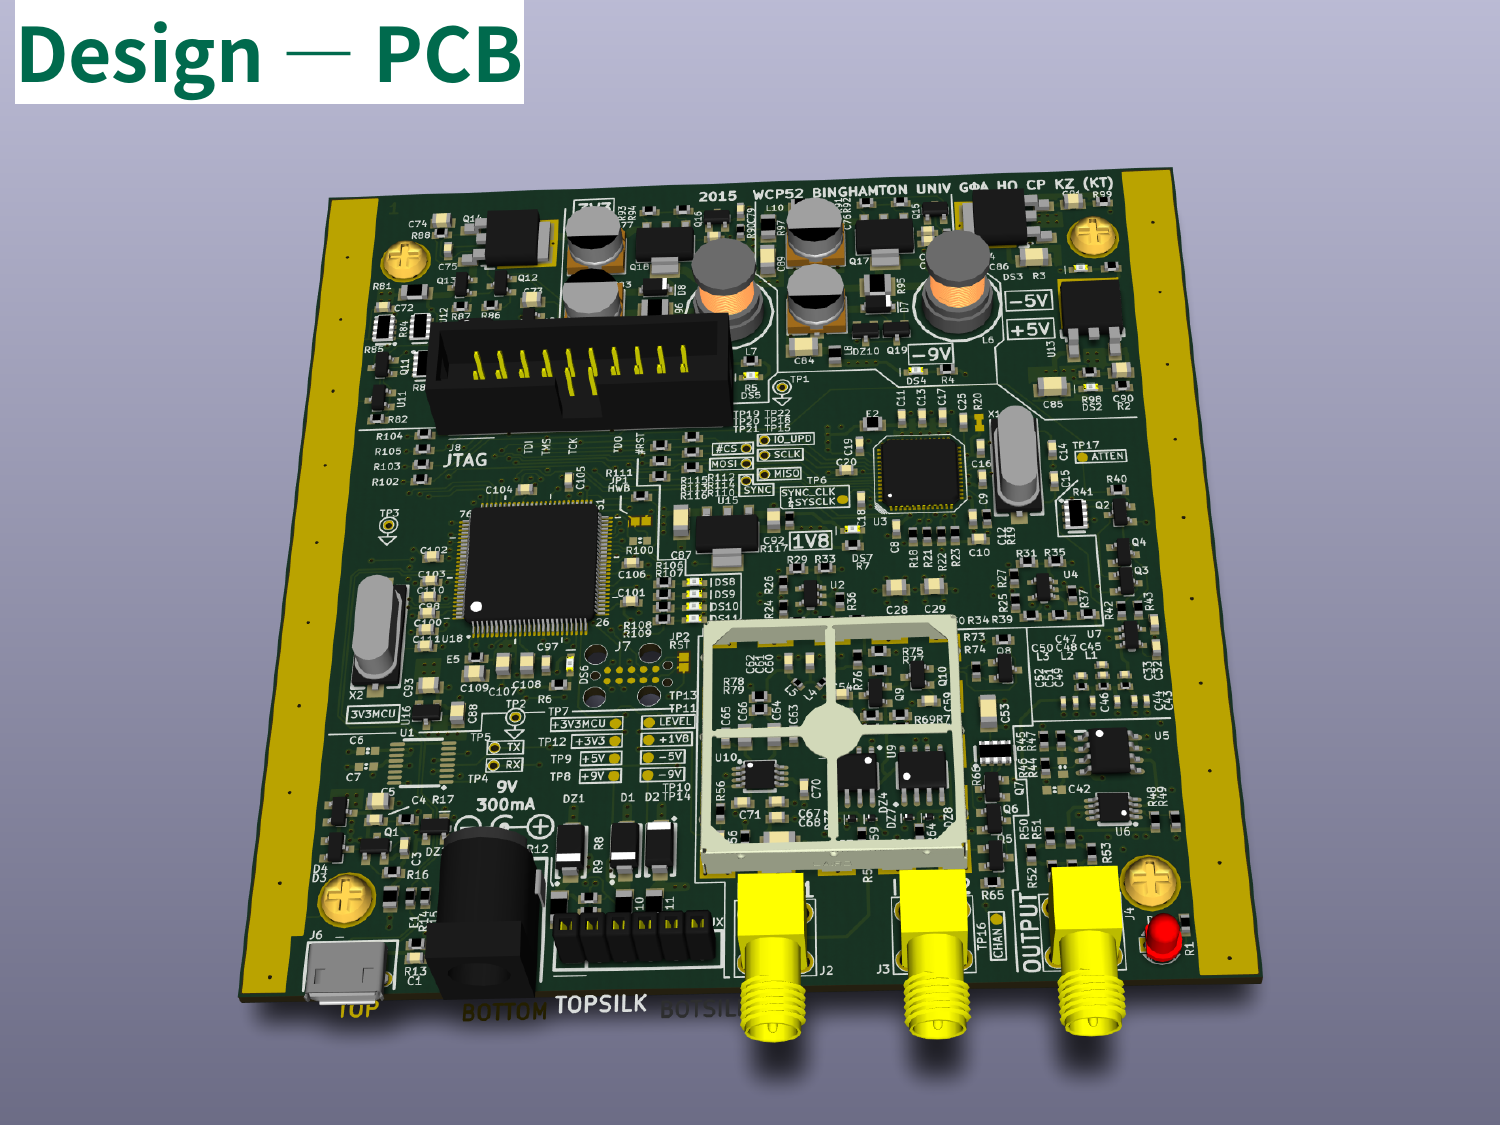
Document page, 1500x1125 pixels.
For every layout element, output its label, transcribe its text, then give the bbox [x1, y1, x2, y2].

picture [0, 0, 1500, 1125]
title Design — PCB [0, 0, 1426, 113]
